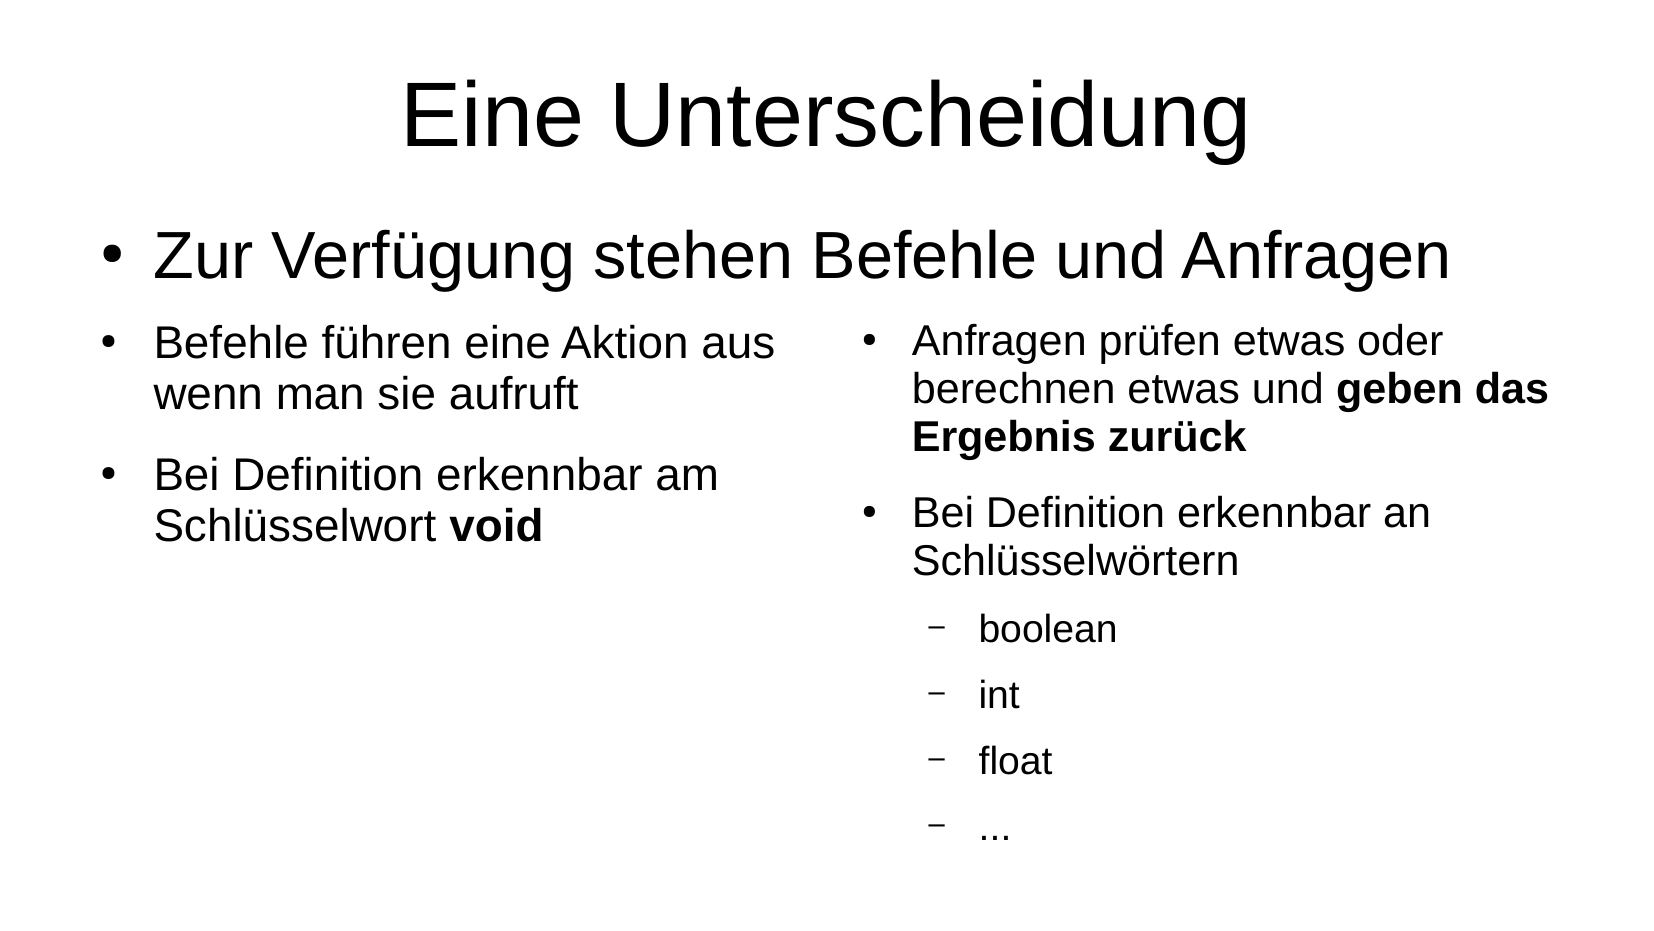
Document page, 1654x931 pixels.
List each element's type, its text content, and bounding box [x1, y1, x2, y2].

list Befehle führen eine Aktion aus wenn man sie aufruft Bei Definition erkennbar am Schlüsselwort void [82, 316, 809, 857]
list Zur Verfügung stehen Befehle und Anfragen [82, 217, 1571, 758]
list Anfragen prüfen etwas oder berechnen etwas und geben das Ergebnis zurück Bei Definition erkennbar an Schlüsselwörtern boolean int float ... [845, 316, 1572, 857]
title Eine Unterscheidung [82, 37, 1571, 193]
